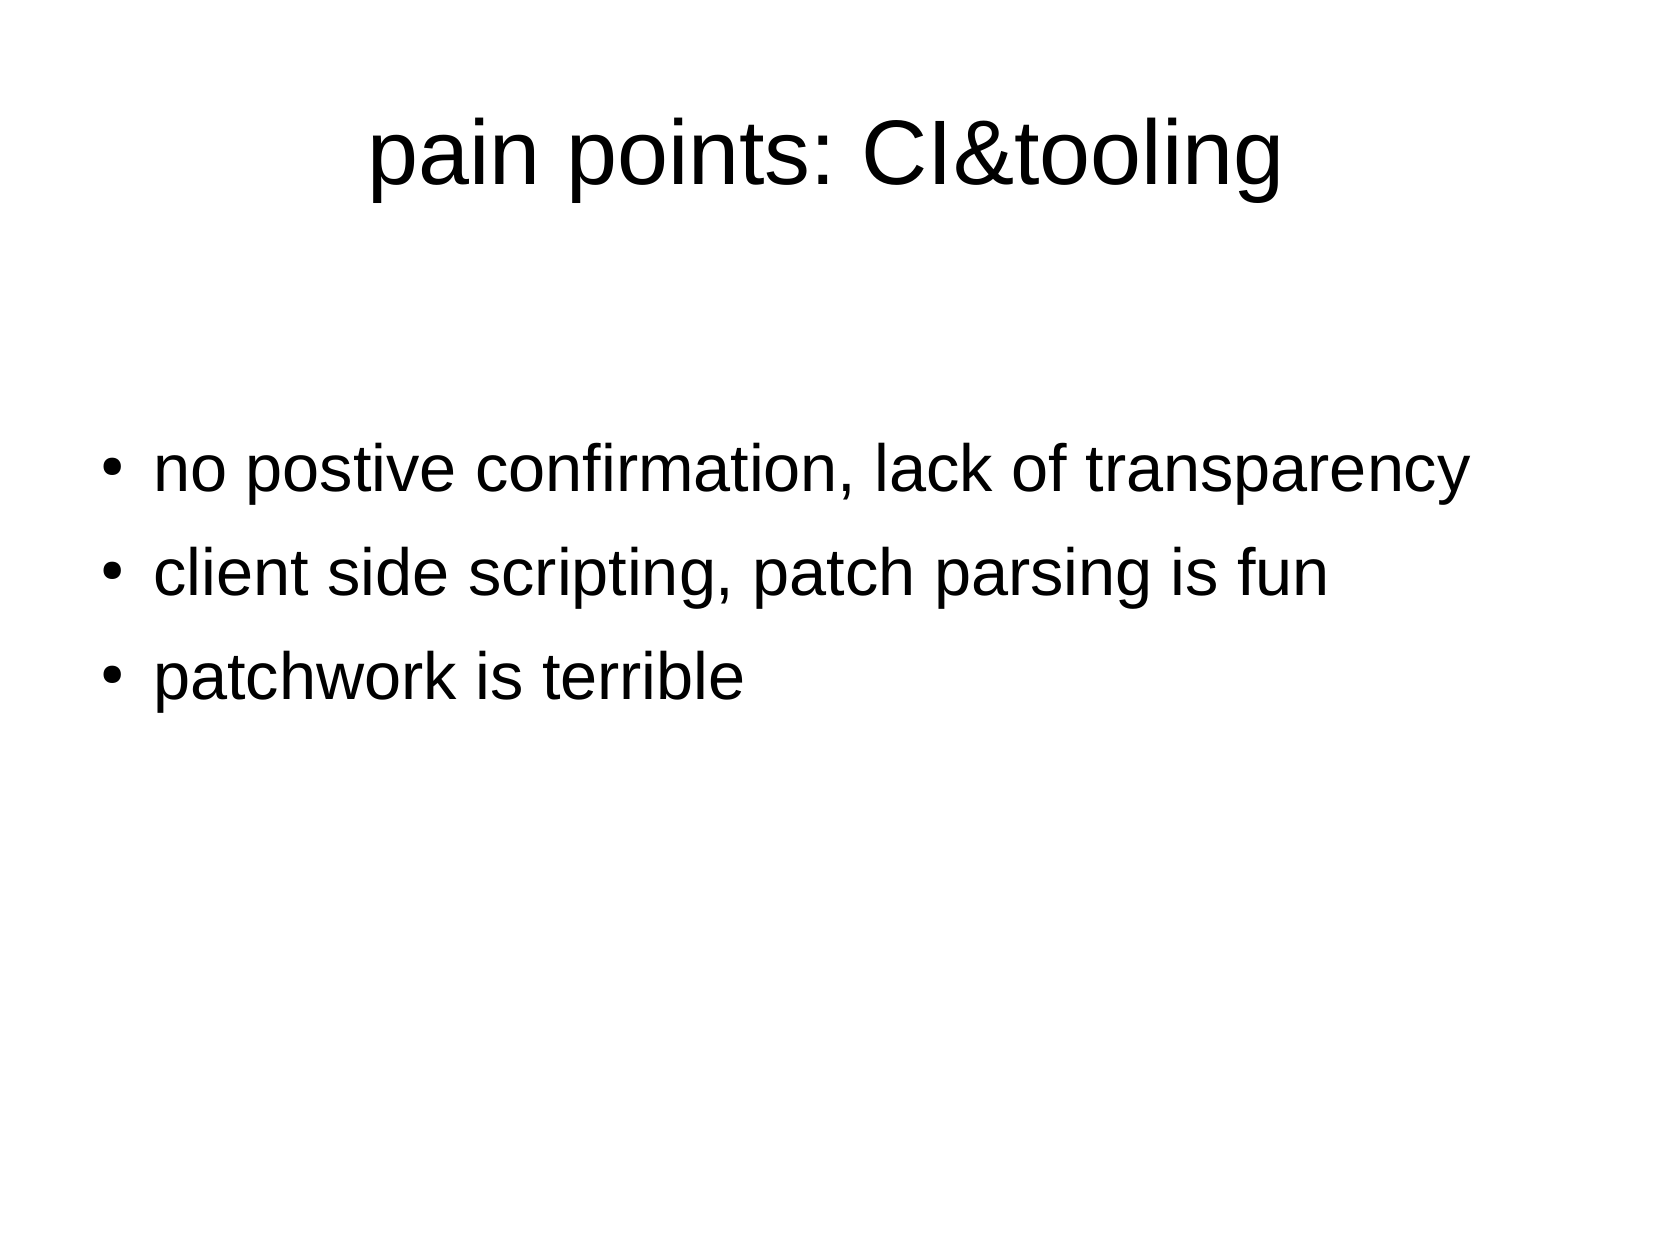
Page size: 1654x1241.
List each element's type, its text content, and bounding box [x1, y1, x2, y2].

list no postive confirmation, lack of transparency client side scripting, patch parsing is fun patchwork is terrible [82, 431, 1571, 1021]
title pain points: CI&tooling [82, 49, 1571, 257]
